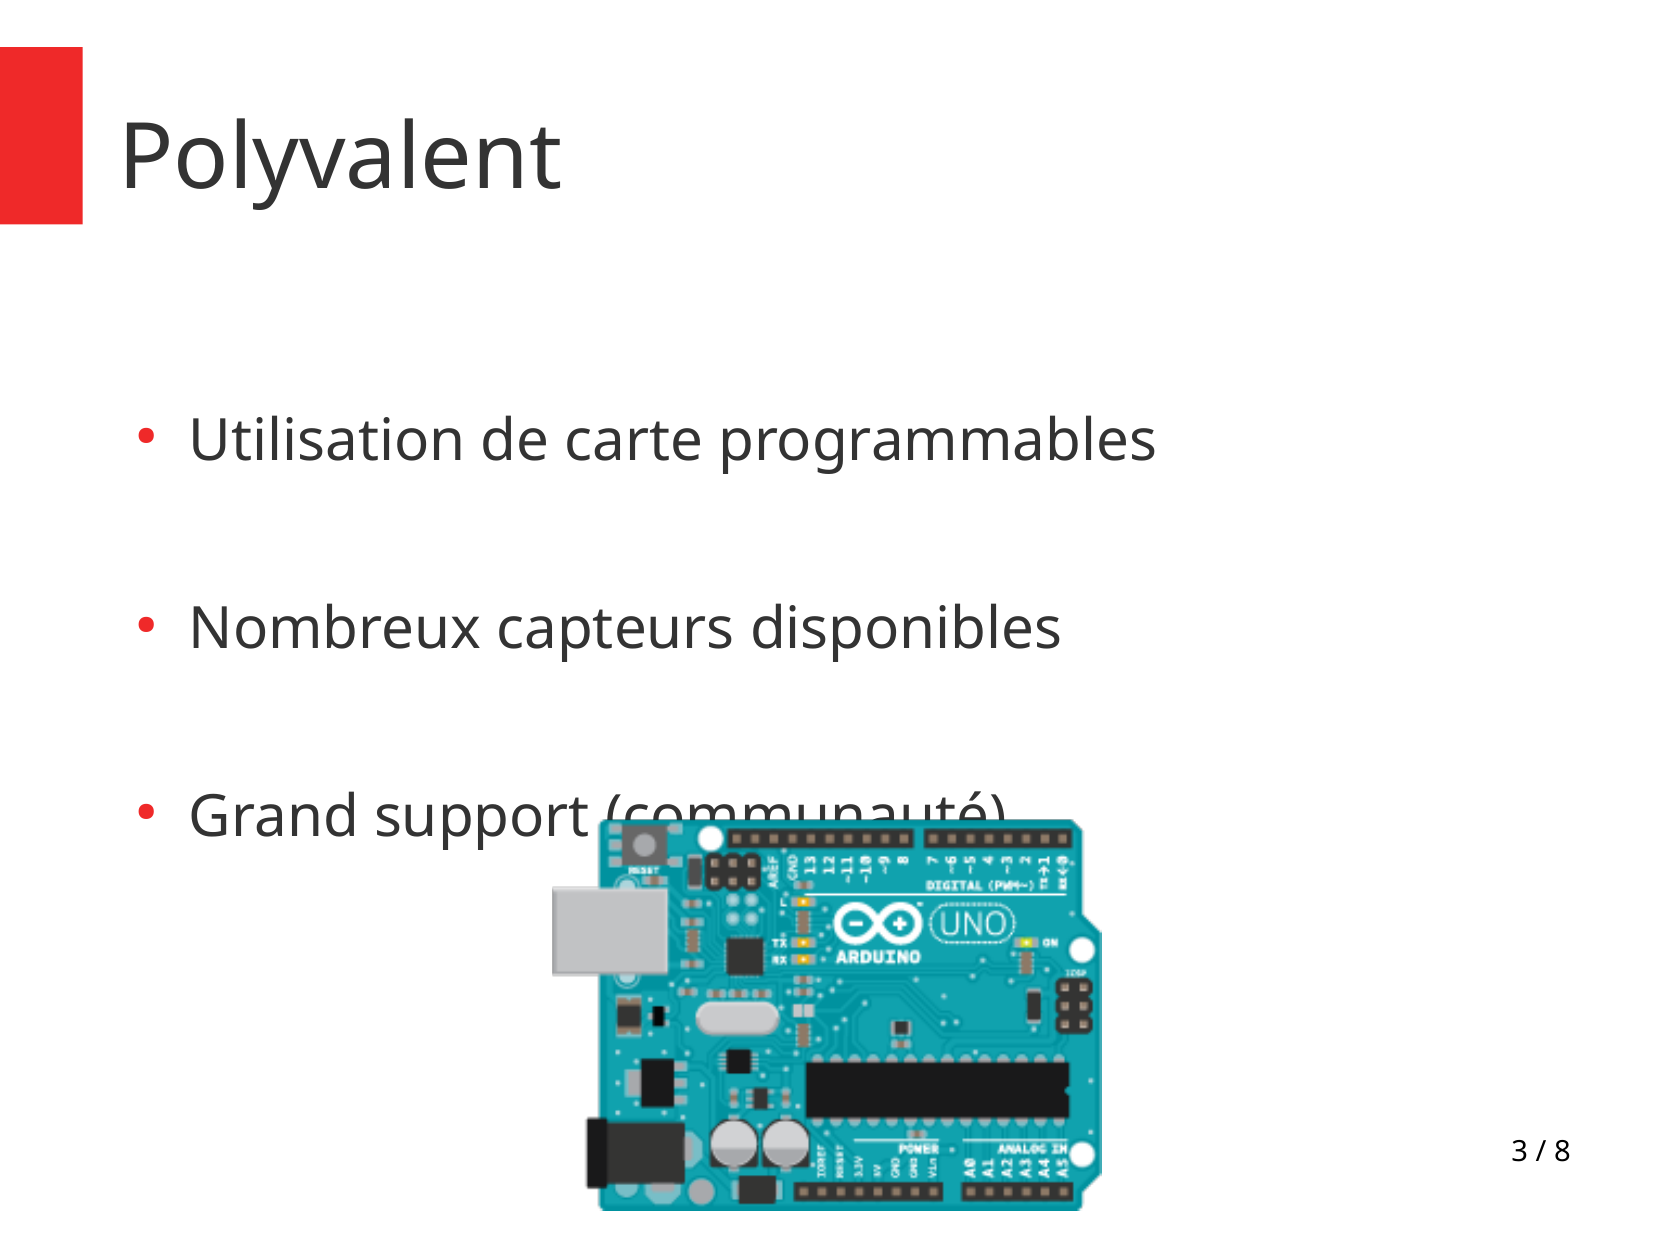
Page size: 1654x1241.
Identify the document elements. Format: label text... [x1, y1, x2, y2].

list Utilisation de carte programmables Nombreux capteurs disponibles Grand support (communauté) [118, 318, 1536, 1039]
picture [551, 818, 1102, 1211]
title Polyvalent [118, 49, 1571, 257]
